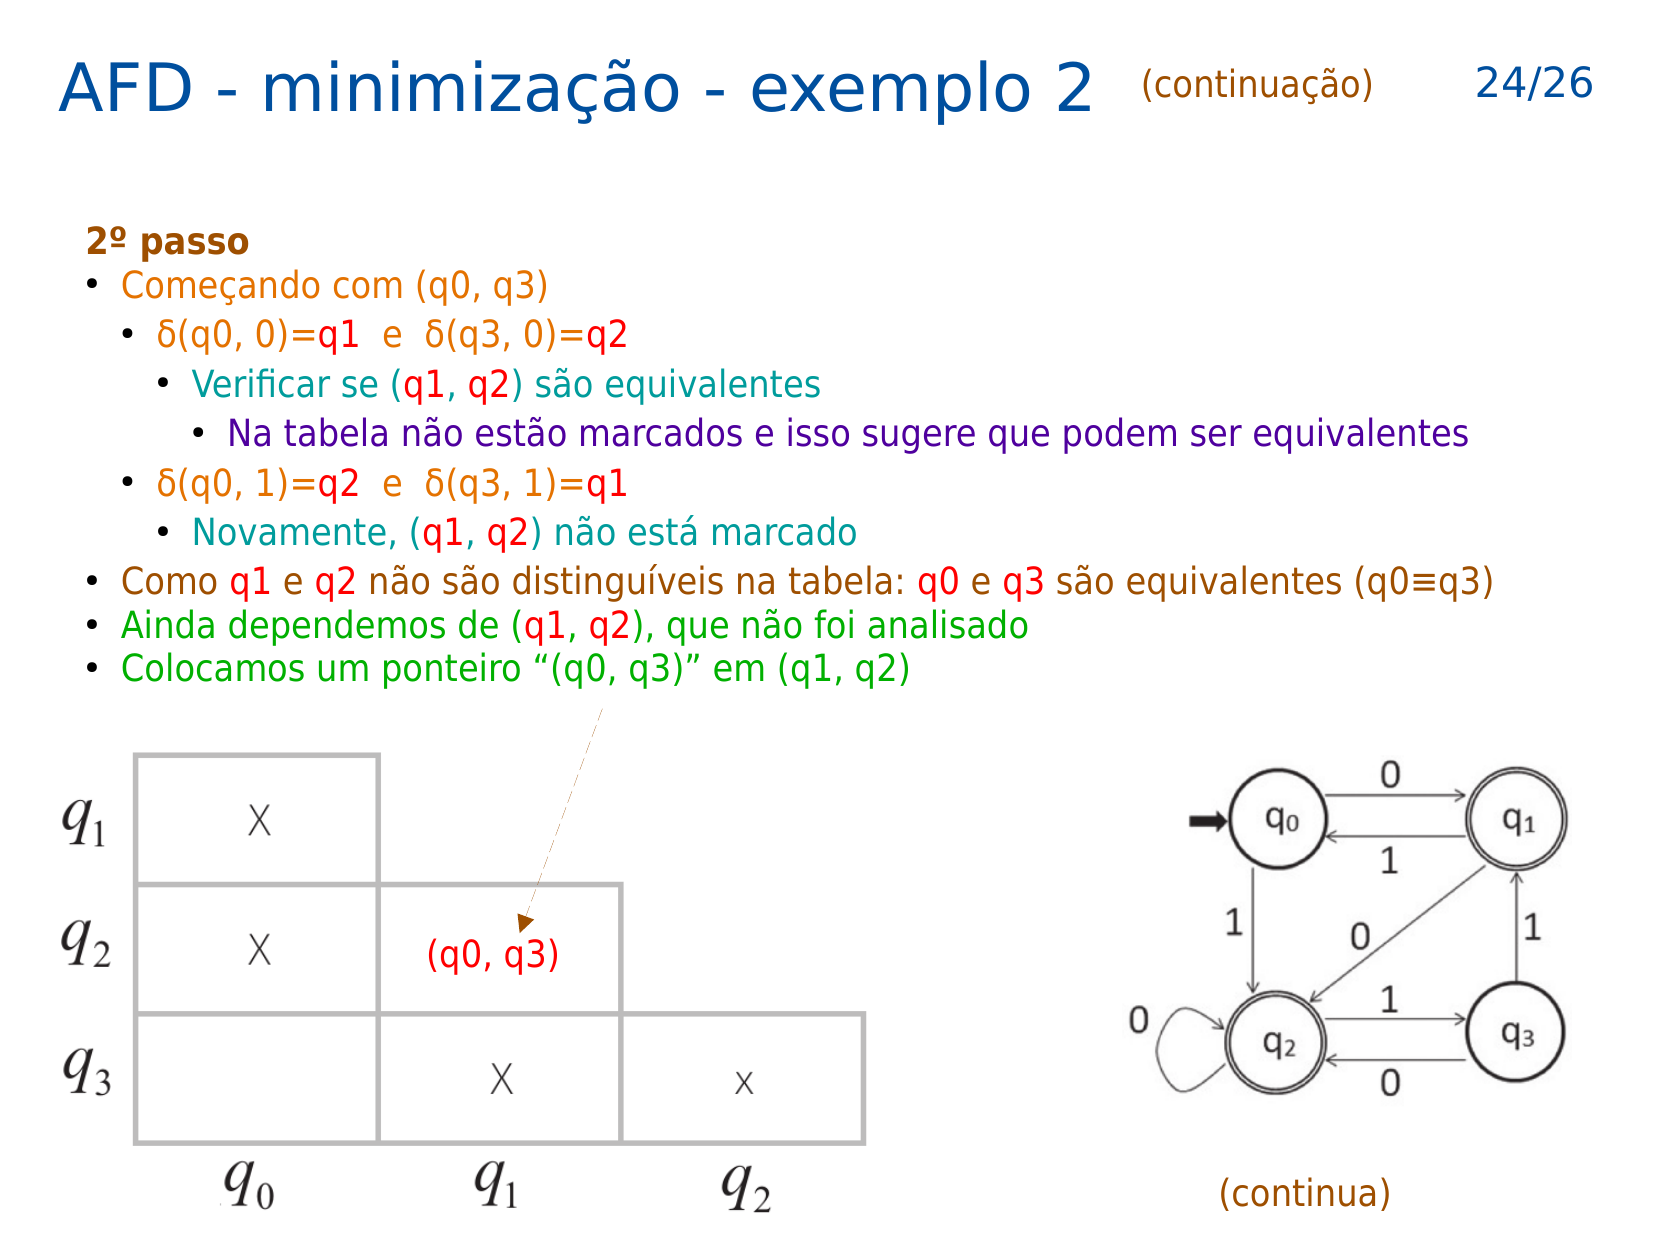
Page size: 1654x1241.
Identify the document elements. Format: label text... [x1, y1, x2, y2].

text_box (continua) [1203, 1164, 1441, 1230]
text_box (q0, q3) [411, 925, 591, 990]
text_box (continuação) [1126, 55, 1417, 121]
picture [1122, 755, 1572, 1107]
text_box 2º passo Começando com (q0, q3) δ(q0, 0)=q1 e δ(q3, 0)=q2 Verificar se (q1, q2) são equivalentes Na tabela não estão marcados e isso sugere que podem ser equivalentes δ(q0, 1)=q2 e δ(q3, 1)=q1 Novamente, (q1, q2) não está marcado Como q1 e q2 não são distinguíveis na tabela: q0 e q3 são equivalentes (q0≡q3) Ainda dependemos de (q1, q2), que não foi analisado Colocamos um ponteiro “(q0, q3)” em (q1, q2) [70, 212, 1619, 736]
title AFD - minimização - exemplo 2 [59, 29, 1625, 148]
picture [59, 747, 874, 1220]
